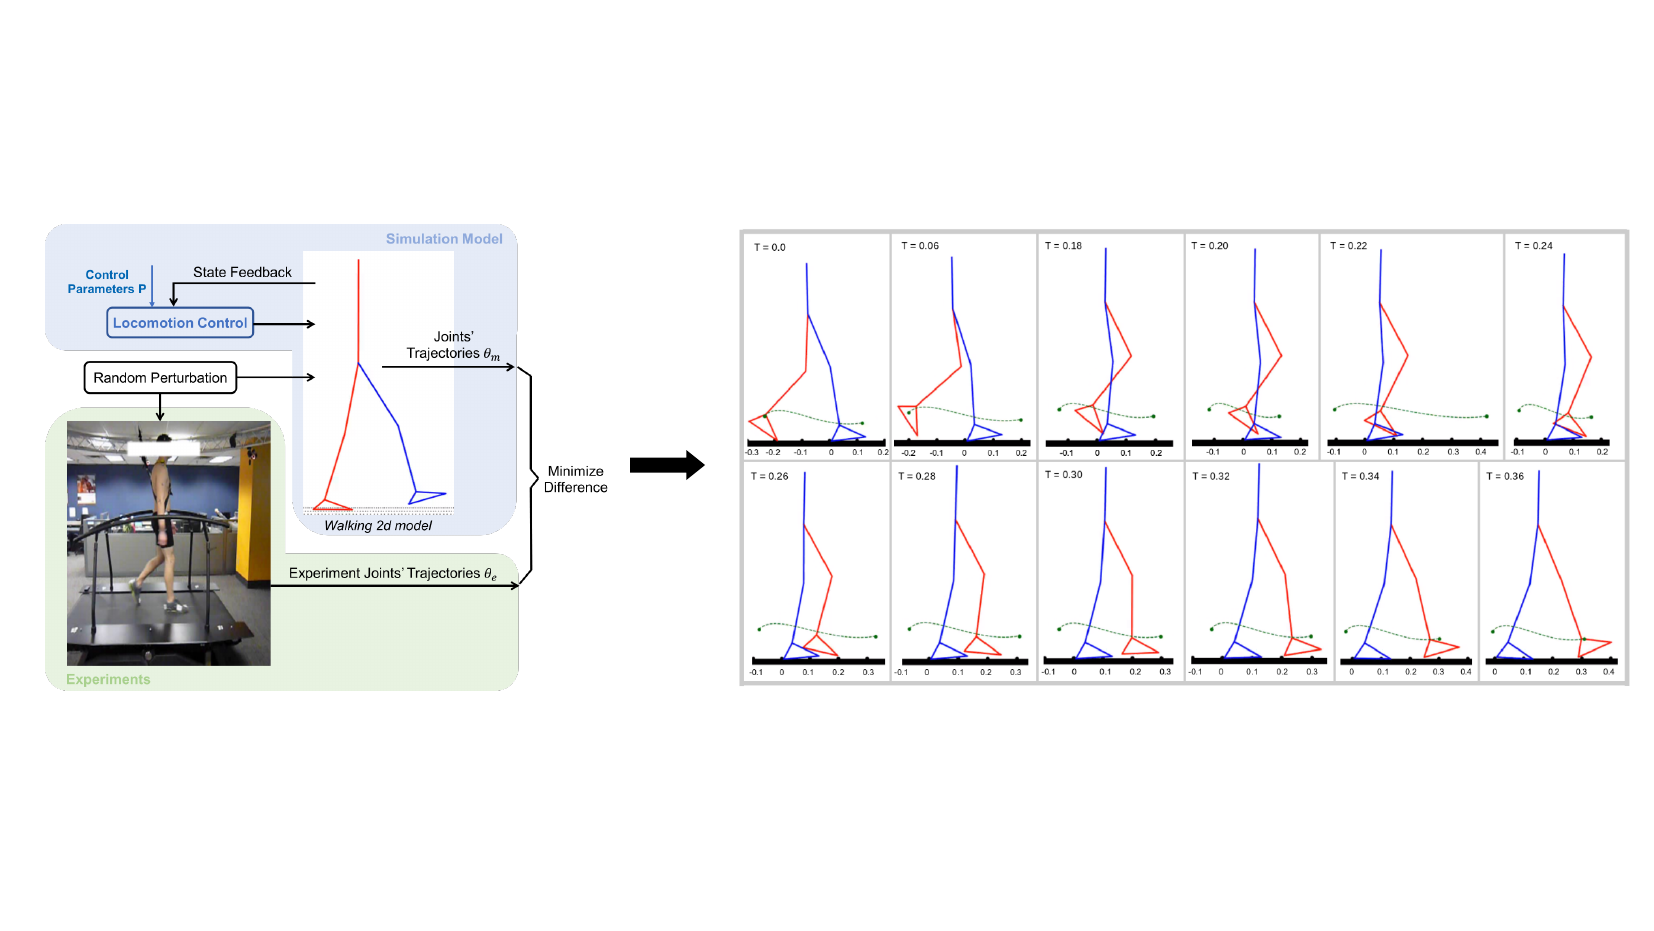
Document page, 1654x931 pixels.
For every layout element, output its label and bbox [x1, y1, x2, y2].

text_box [630, 450, 706, 481]
picture [735, 224, 1634, 693]
picture [45, 224, 616, 695]
